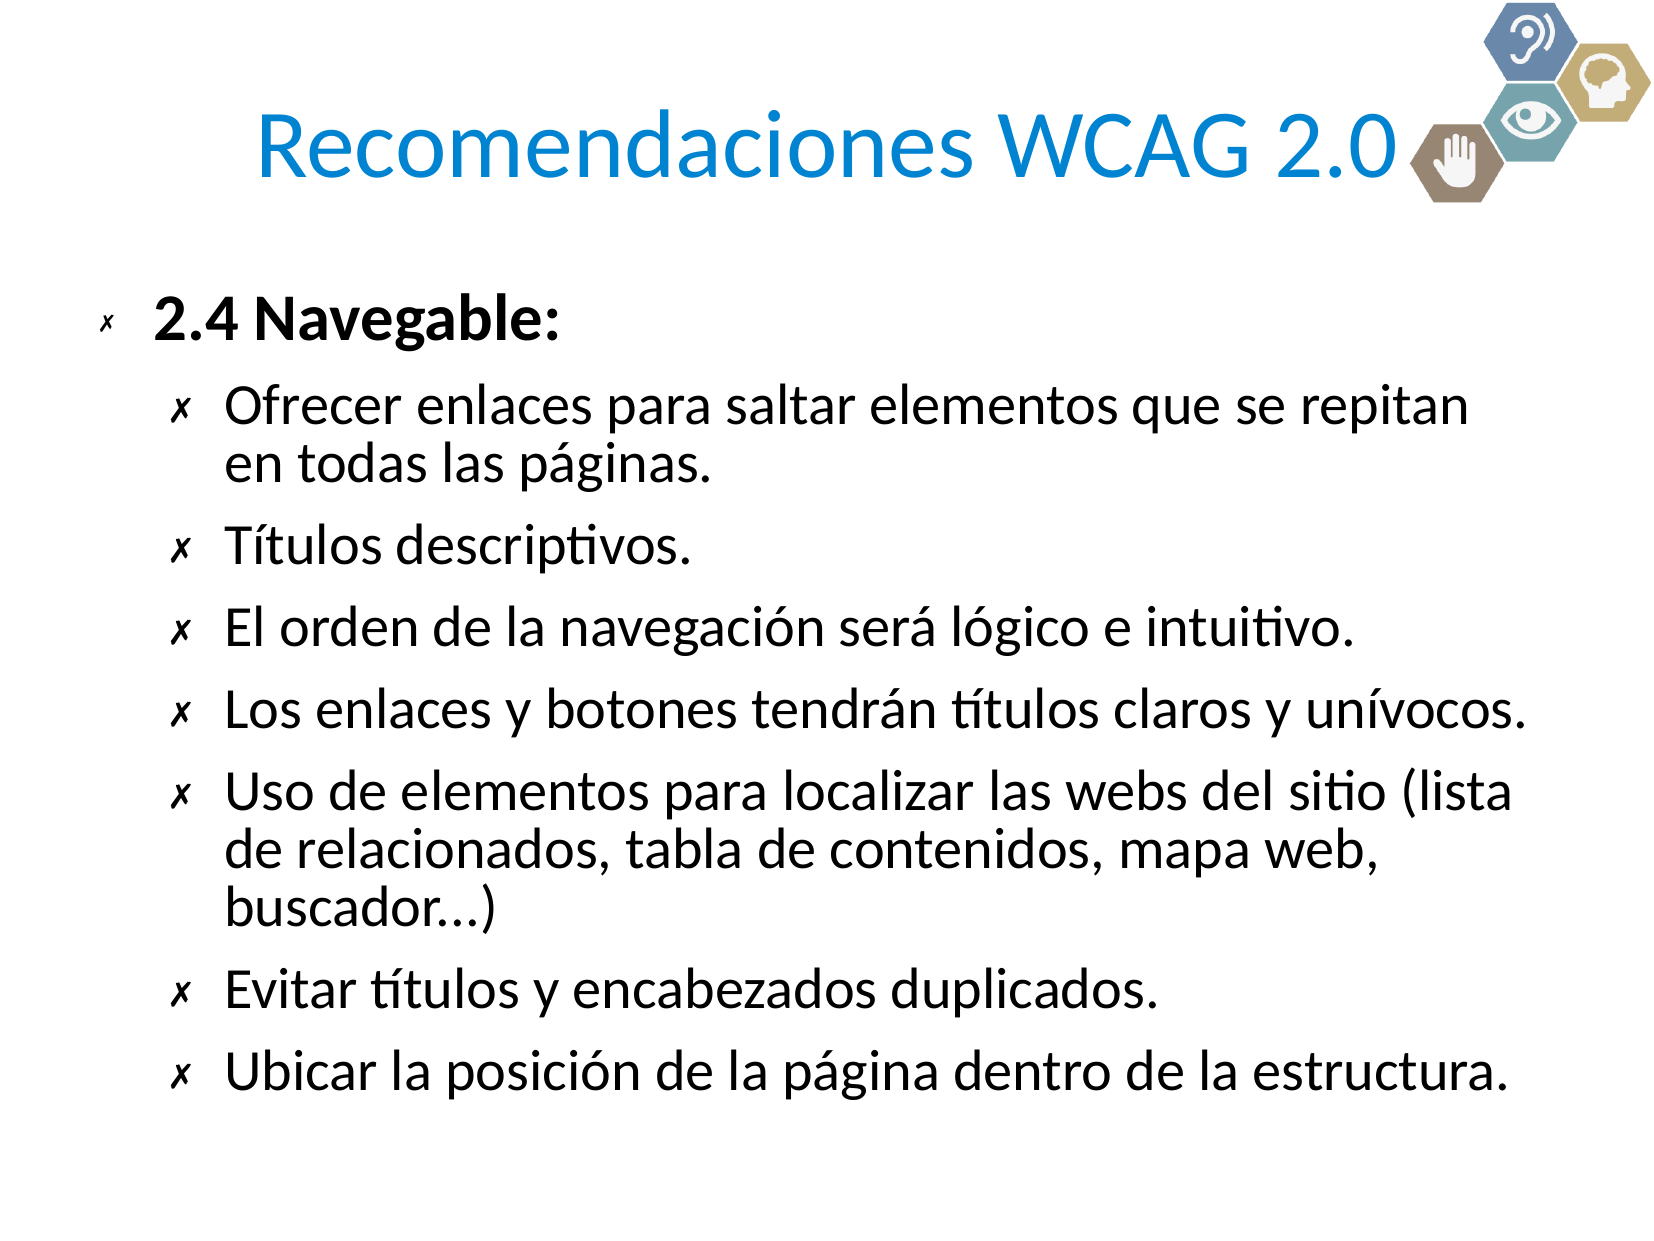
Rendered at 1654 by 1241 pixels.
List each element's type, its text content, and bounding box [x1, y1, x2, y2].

picture [1405, 0, 1654, 206]
title Recomendaciones WCAG 2.0 [82, 49, 1571, 257]
list 2.4 Navegable: Ofrecer enlaces para saltar elementos que se repitan en todas las páginas. Títulos descriptivos. El orden de la navegación será lógico e intuitivo. Los enlaces y botones tendrán títulos claros y unívocos. Uso de elementos para localizar las webs del sitio (lista de relacionados, tabla de contenidos, mapa web, buscador...) Evitar títulos y encabezados duplicados. Ubicar la posición de la página dentro de la estructura. [82, 290, 1538, 1150]
